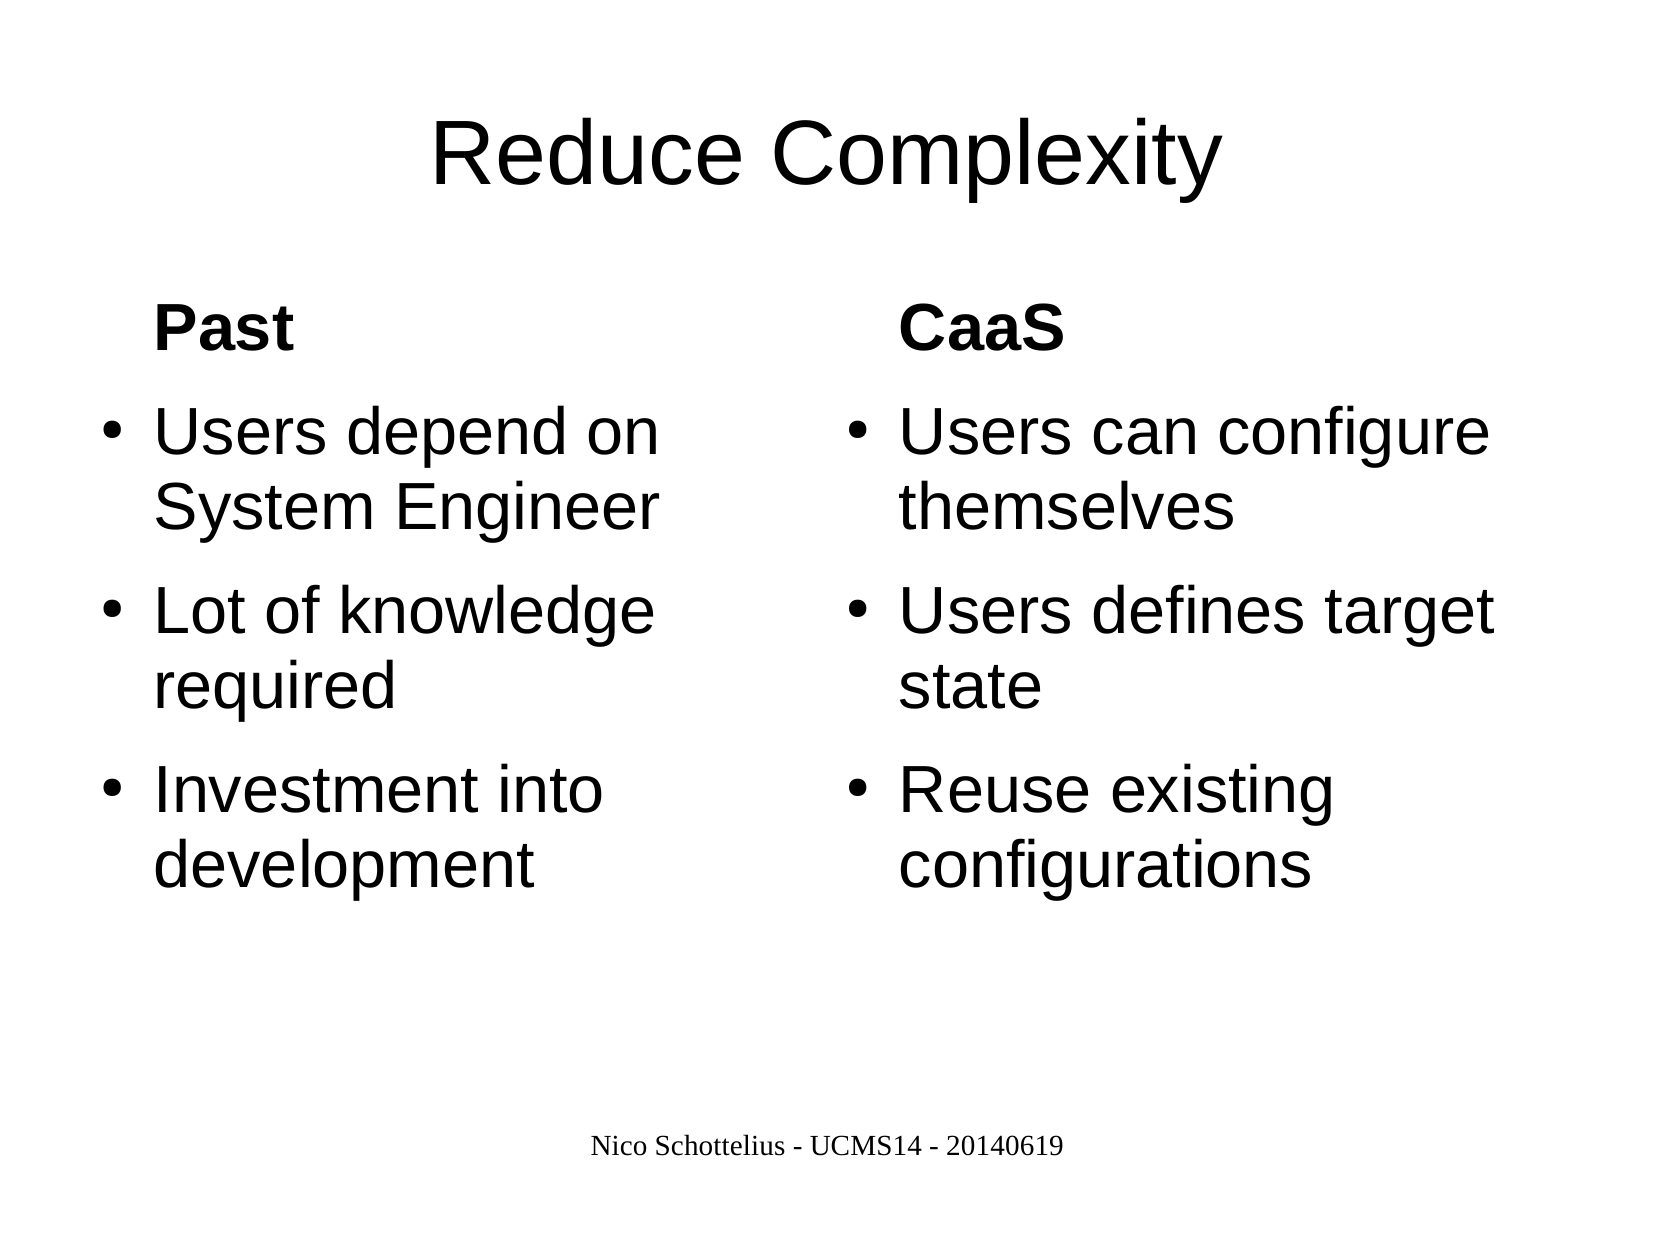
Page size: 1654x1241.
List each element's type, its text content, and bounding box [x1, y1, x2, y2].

title Reduce Complexity [82, 49, 1571, 257]
list Past Users depend on System Engineer Lot of knowledge required Investment into development [82, 290, 793, 1010]
list CaaS Users can configure themselves Users defines target state Reuse existing configurations [828, 290, 1539, 1010]
